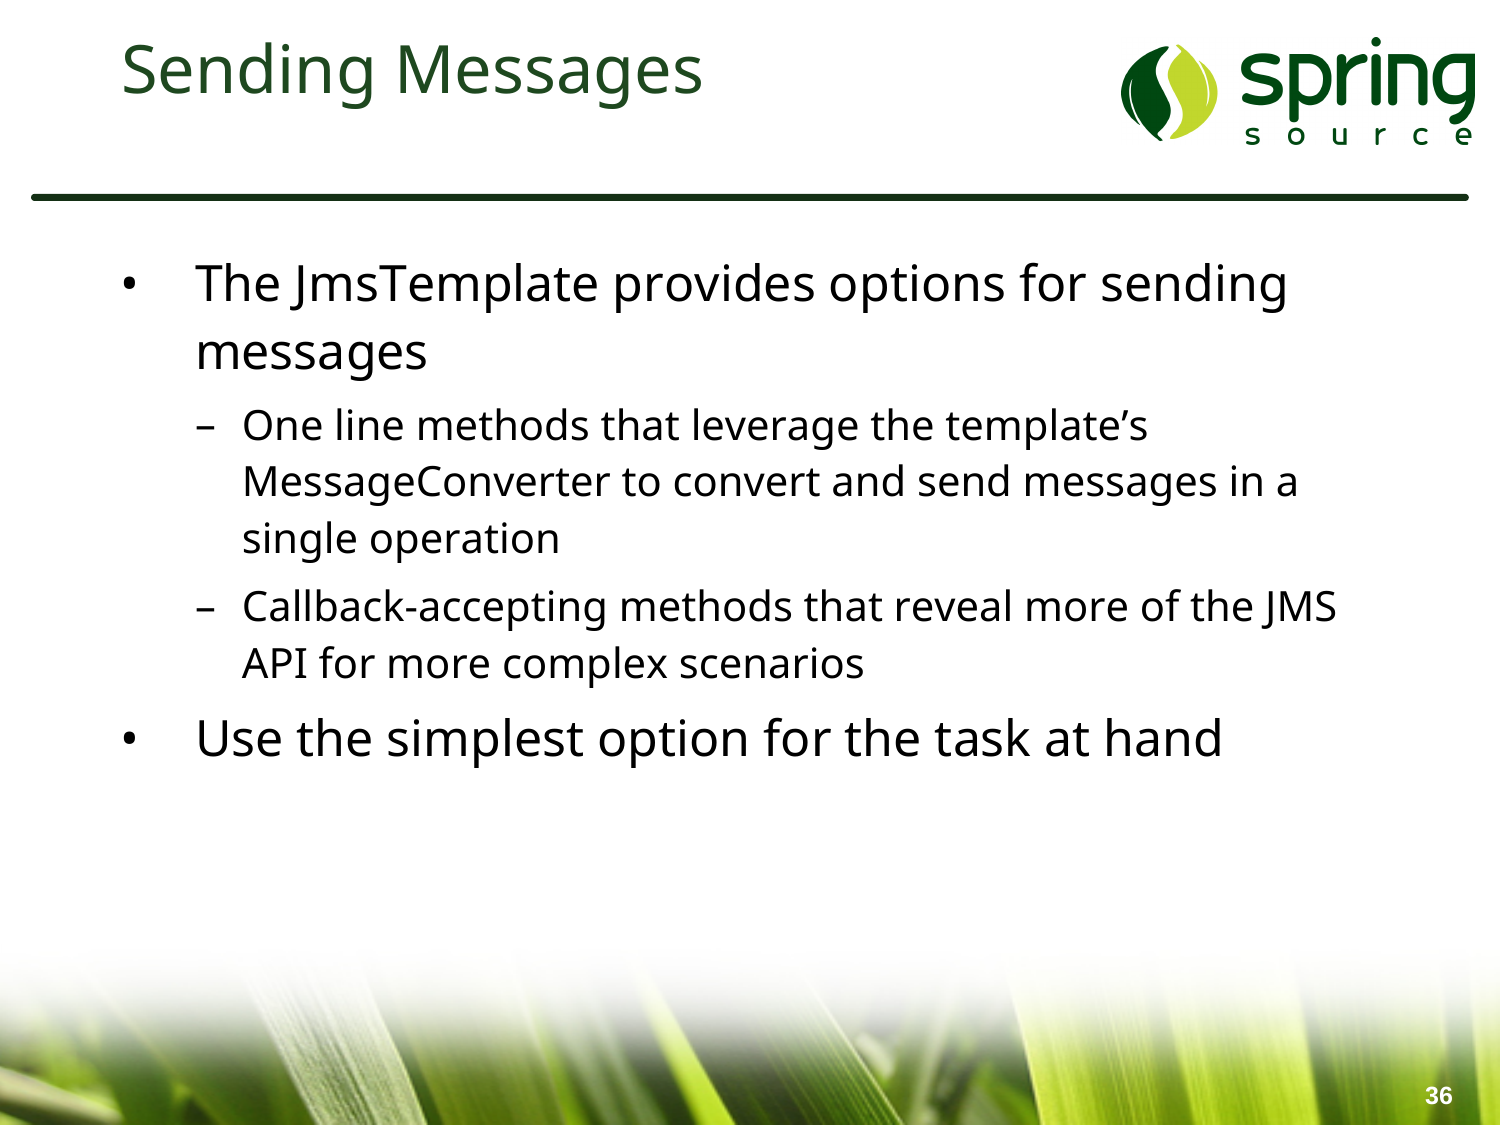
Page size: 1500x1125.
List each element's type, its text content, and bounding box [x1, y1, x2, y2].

list The JmsTemplate provides options for sending messages One line methods that leverage the template’s MessageConverter to convert and send messages in a single operation Callback-accepting methods that reveal more of the JMS API for more complex scenarios Use the simplest option for the task at hand [105, 240, 1396, 904]
picture [0, 944, 1500, 1125]
picture [1138, 37, 1475, 145]
title Sending Messages [105, 15, 1138, 178]
